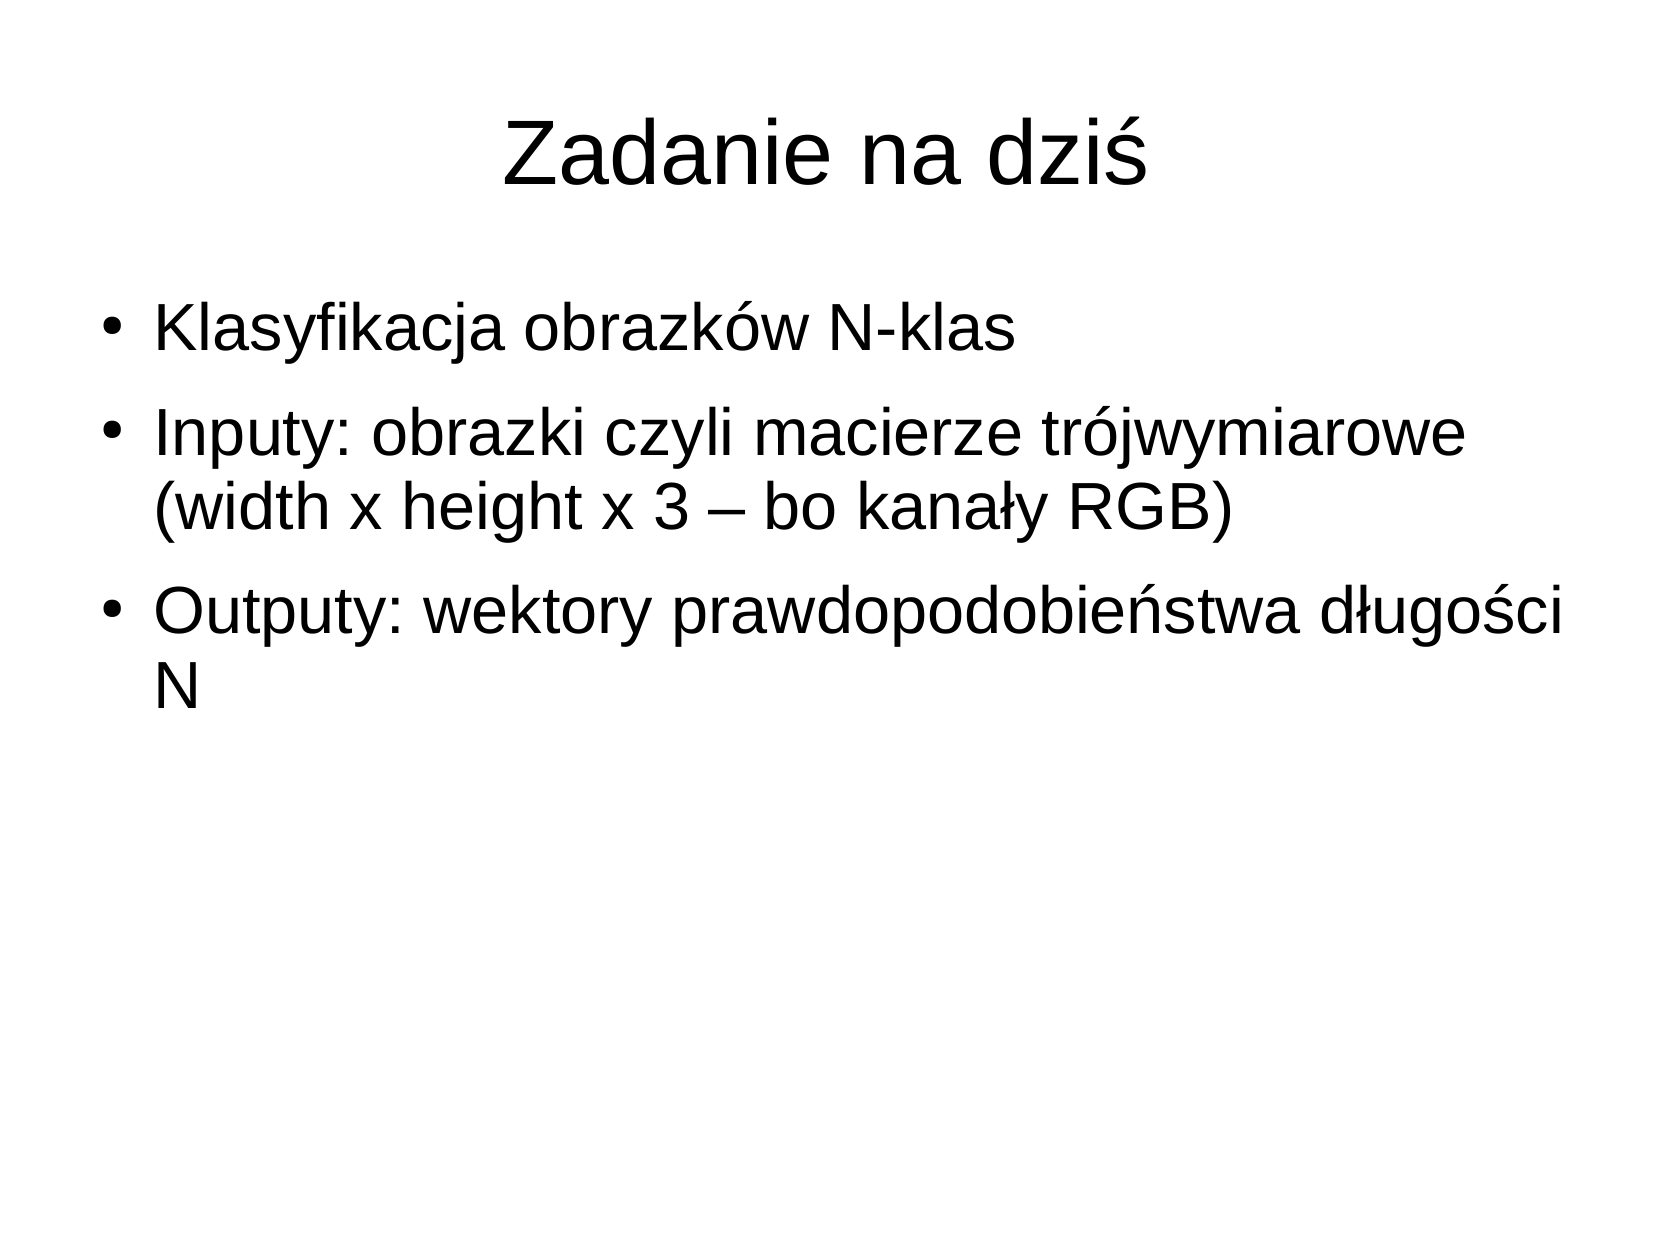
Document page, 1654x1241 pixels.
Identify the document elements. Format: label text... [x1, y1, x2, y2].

list Klasyfikacja obrazków N-klas Inputy: obrazki czyli macierze trójwymiarowe (width x height x 3 – bo kanały RGB) Outputy: wektory prawdopodobieństwa długości N [82, 290, 1571, 1010]
title Zadanie na dziś [82, 49, 1571, 257]
